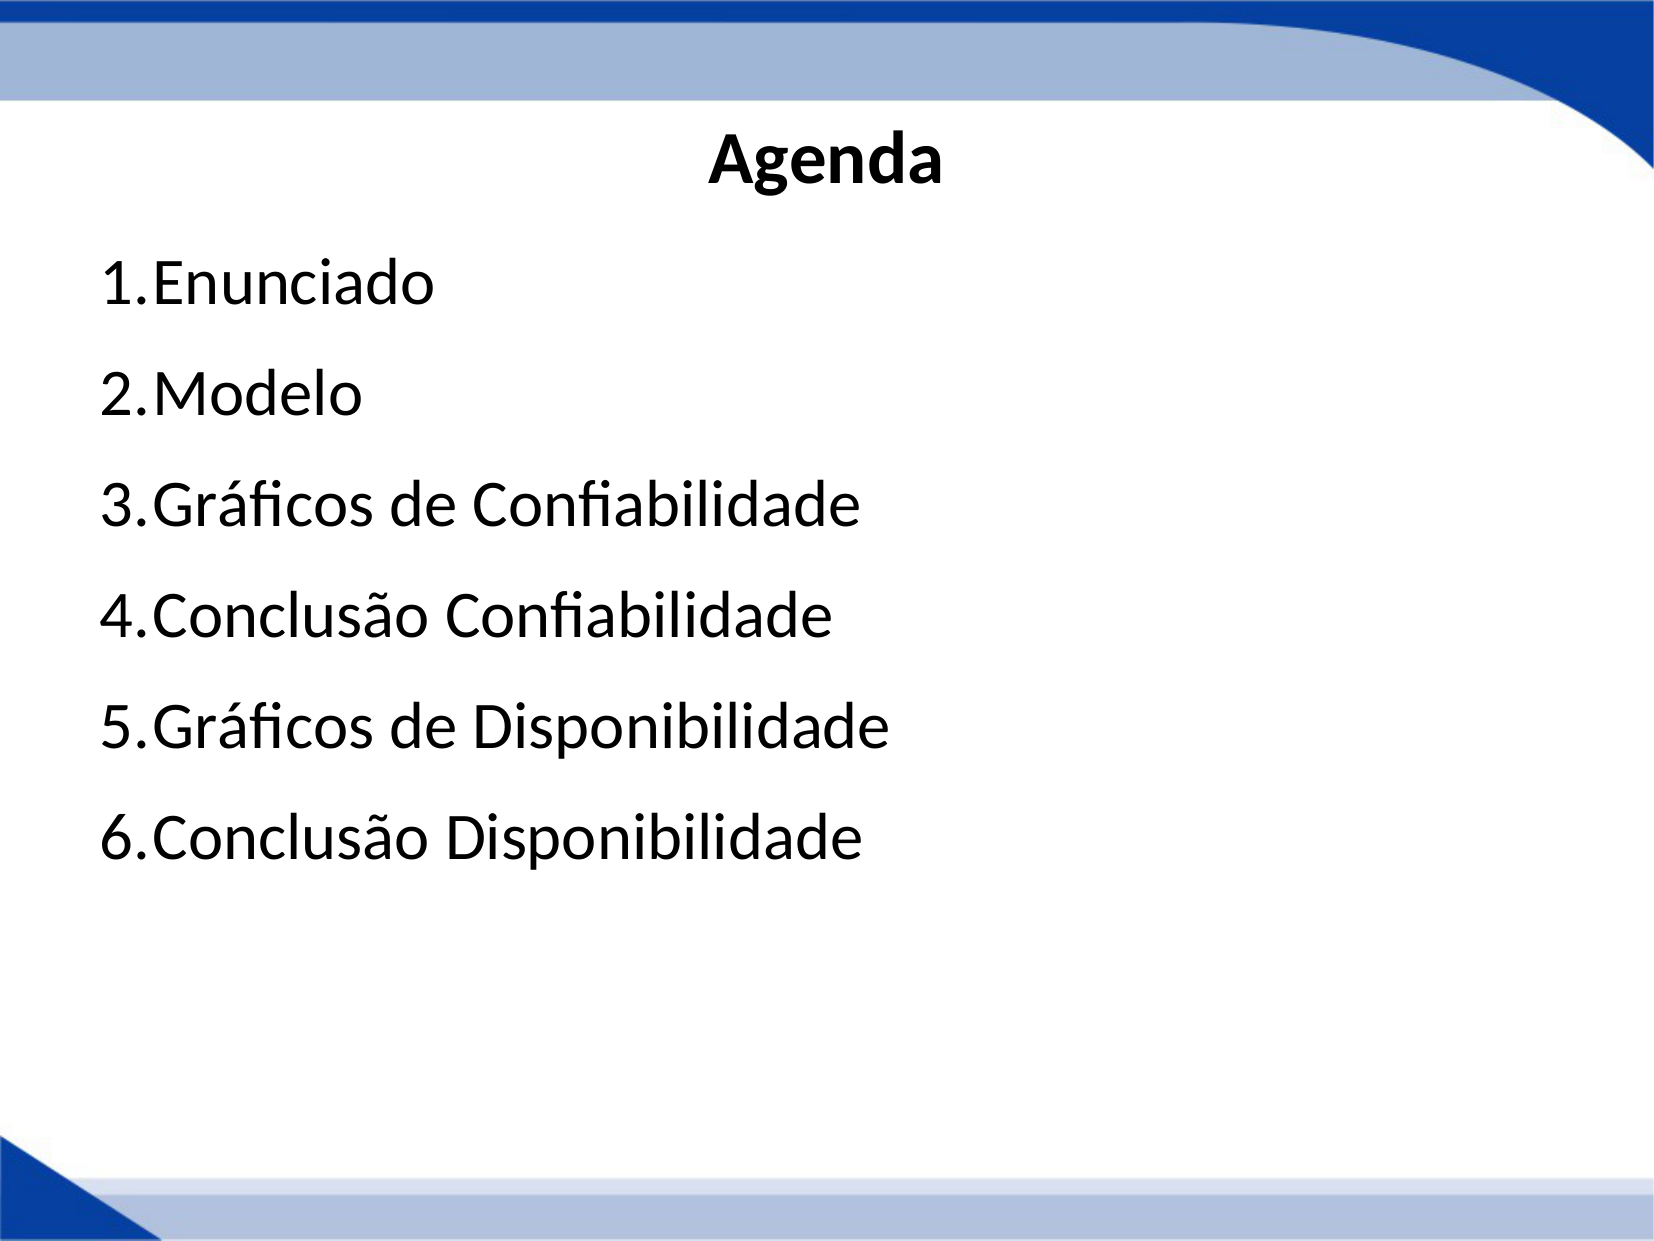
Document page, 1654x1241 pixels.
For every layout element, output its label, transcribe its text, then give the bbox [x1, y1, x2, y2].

text_box Enunciado Modelo Gráficos de Confiabilidade Conclusão Confiabilidade Gráficos de Disponibilidade Conclusão Disponibilidade [82, 236, 1538, 1087]
picture [0, 0, 1654, 1241]
title Agenda [82, 49, 1571, 257]
